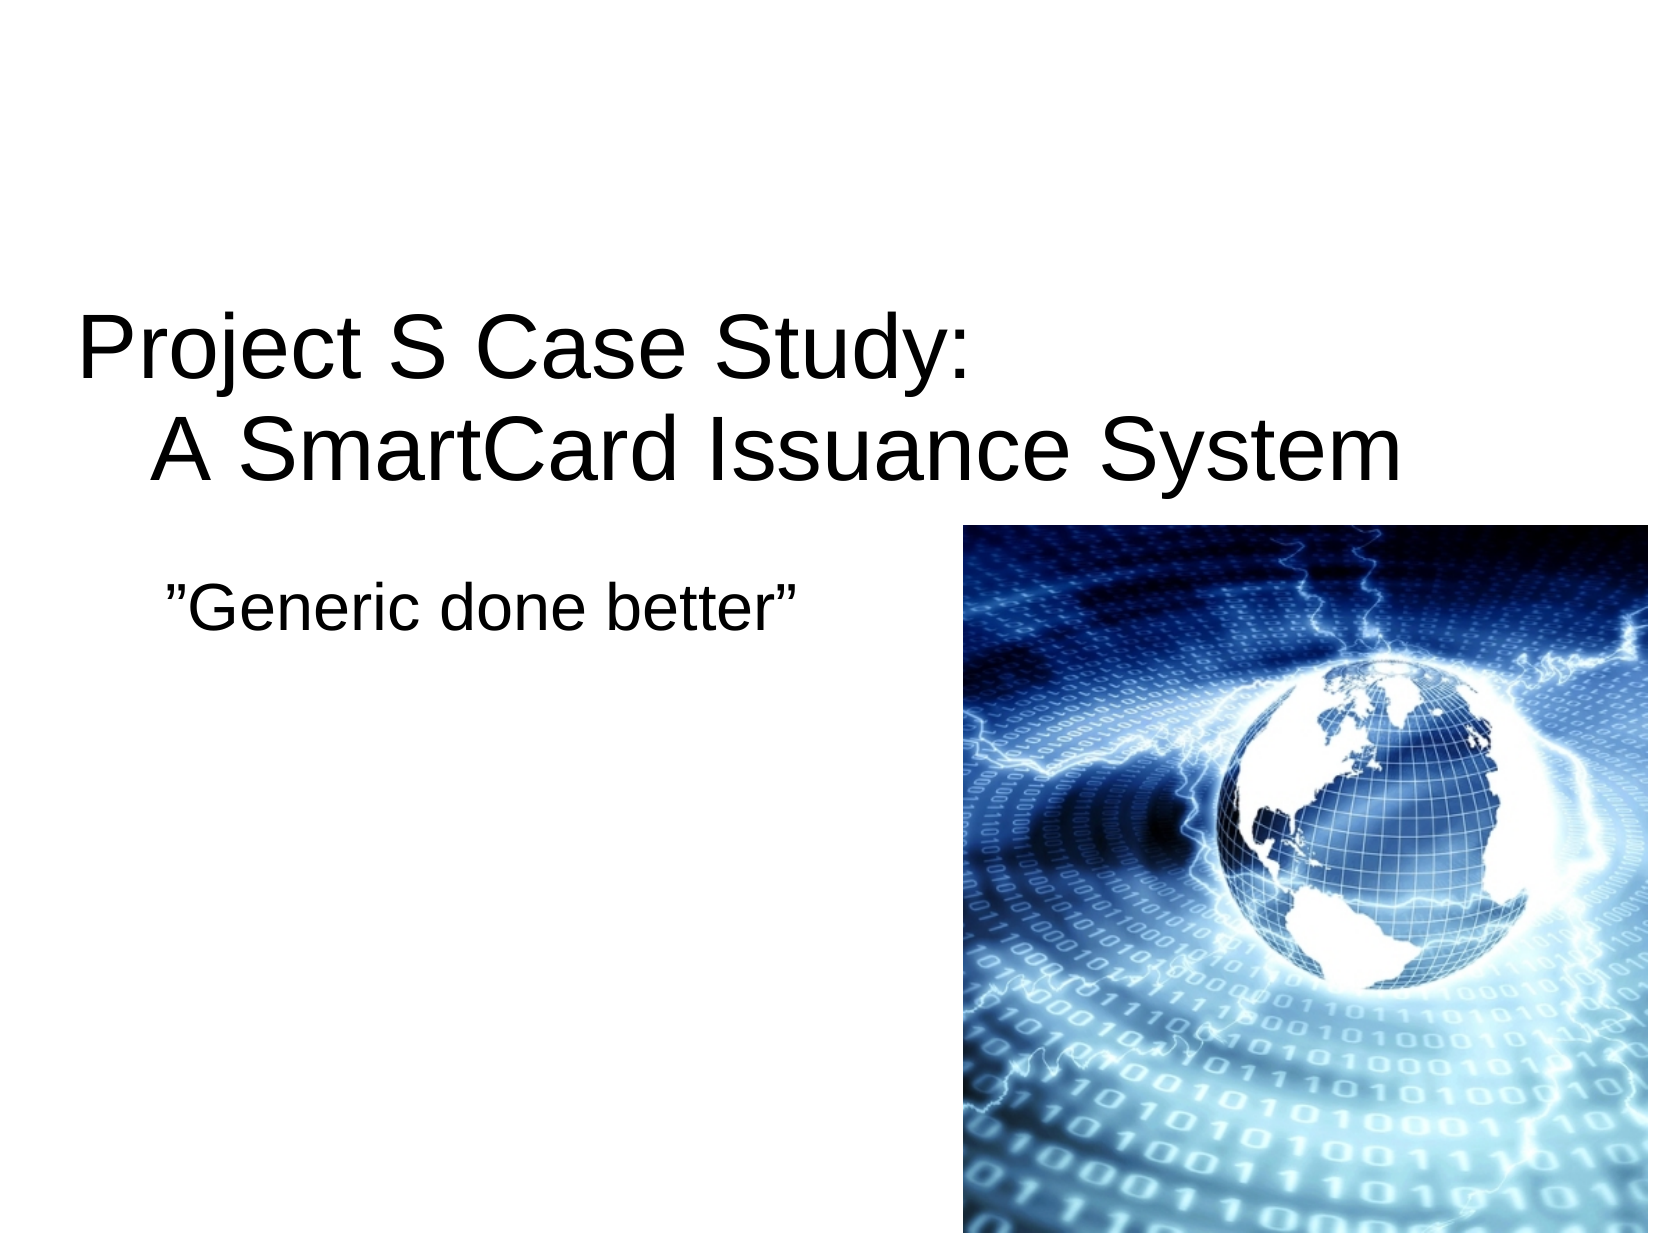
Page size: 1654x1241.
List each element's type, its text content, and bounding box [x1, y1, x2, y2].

picture [963, 525, 1648, 1233]
list ”Generic done better” [147, 569, 1004, 703]
title Project S Case Study: A SmartCard Issuance System [76, 295, 1613, 501]
